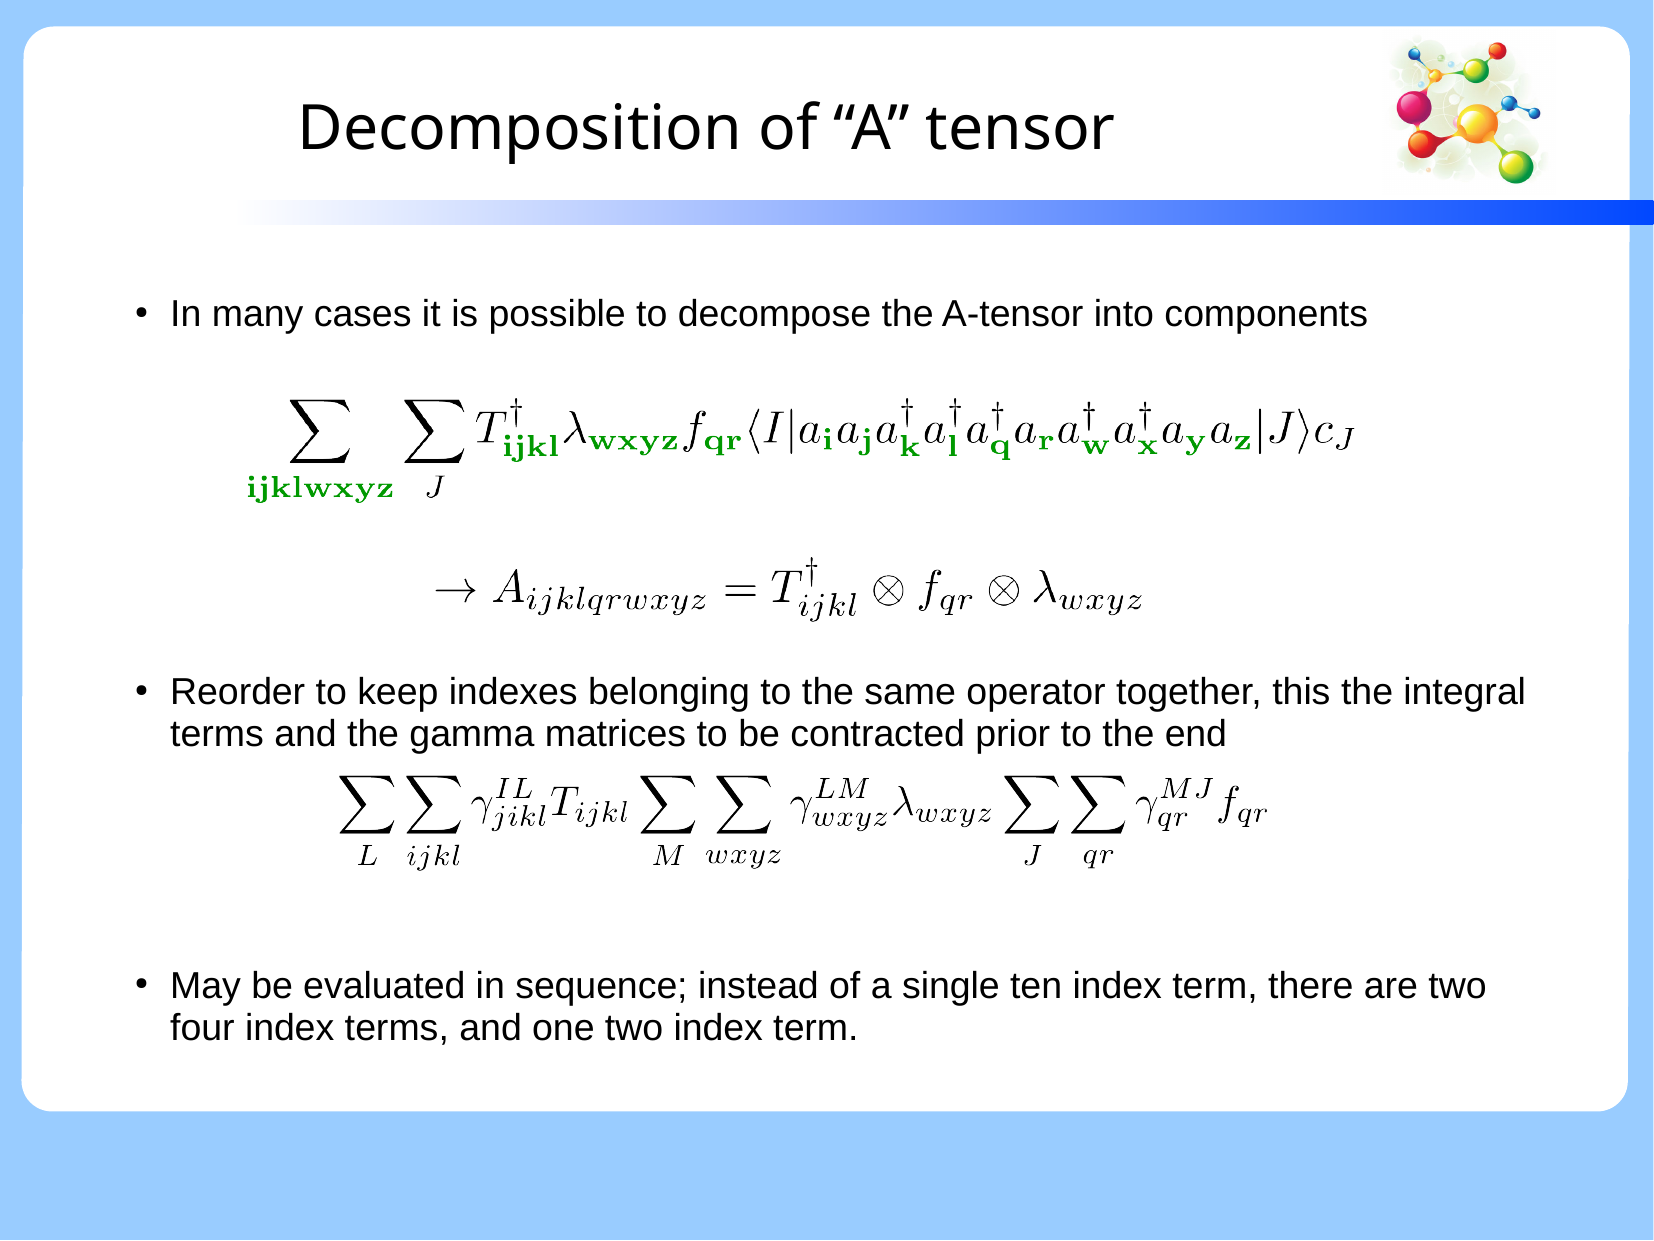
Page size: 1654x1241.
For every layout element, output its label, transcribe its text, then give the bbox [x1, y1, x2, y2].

picture [247, 398, 1355, 503]
table_cell [956, 201, 961, 224]
picture [435, 557, 1142, 622]
title Decomposition of “A” tensor [82, 49, 1332, 201]
picture [1382, 29, 1556, 195]
text_box In many cases it is possible to decompose the A-tensor into components Reorder to keep indexes belonging to the same operator together, this the integral terms and the gamma matrices to be contracted prior to the end May be evaluated in sequence; instead of a single ten index term, there are two four index terms, and one two index term. [120, 285, 1571, 1241]
table_cell [873, 201, 877, 224]
list [82, 277, 1571, 1069]
picture [339, 775, 1267, 871]
